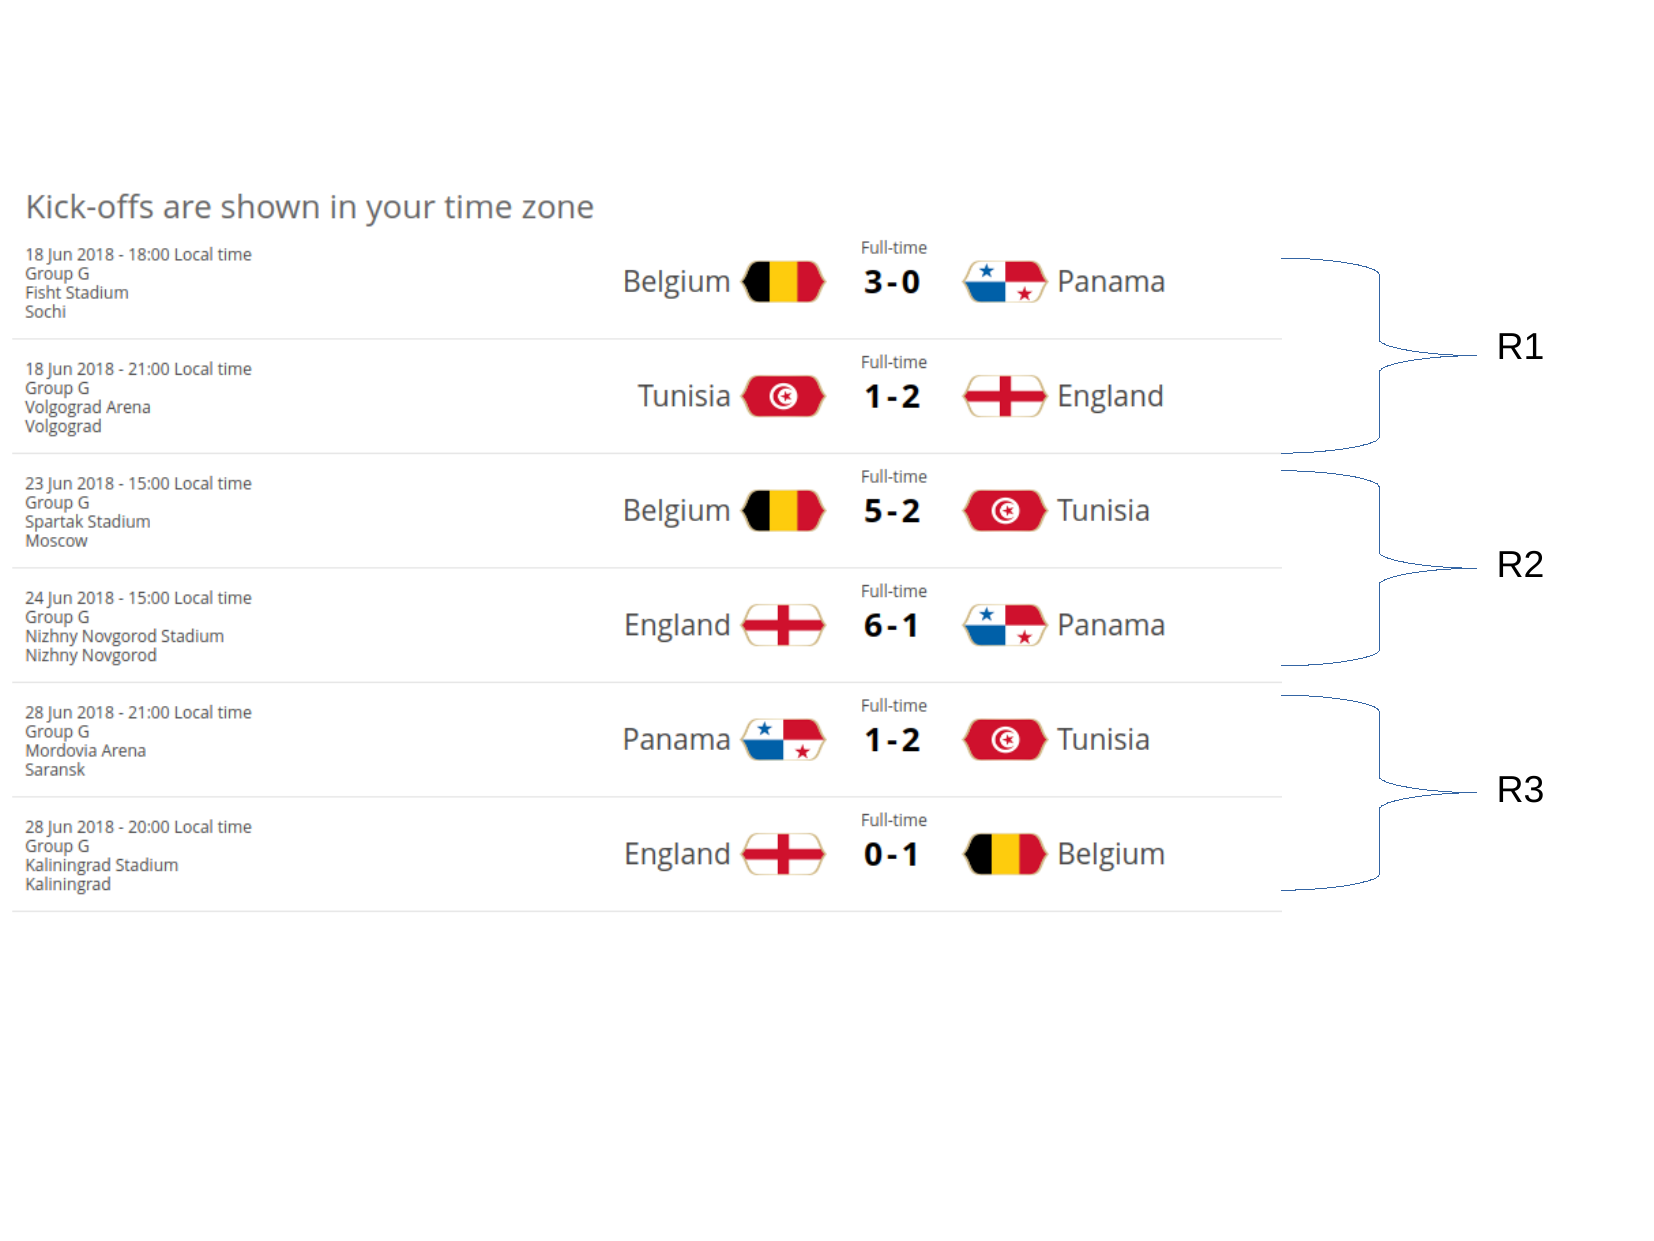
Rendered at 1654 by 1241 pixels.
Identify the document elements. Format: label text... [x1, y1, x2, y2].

text_box R1 [1481, 318, 1647, 375]
text_box R2 [1481, 536, 1647, 594]
text_box R3 [1481, 760, 1647, 818]
picture [11, 183, 1282, 919]
